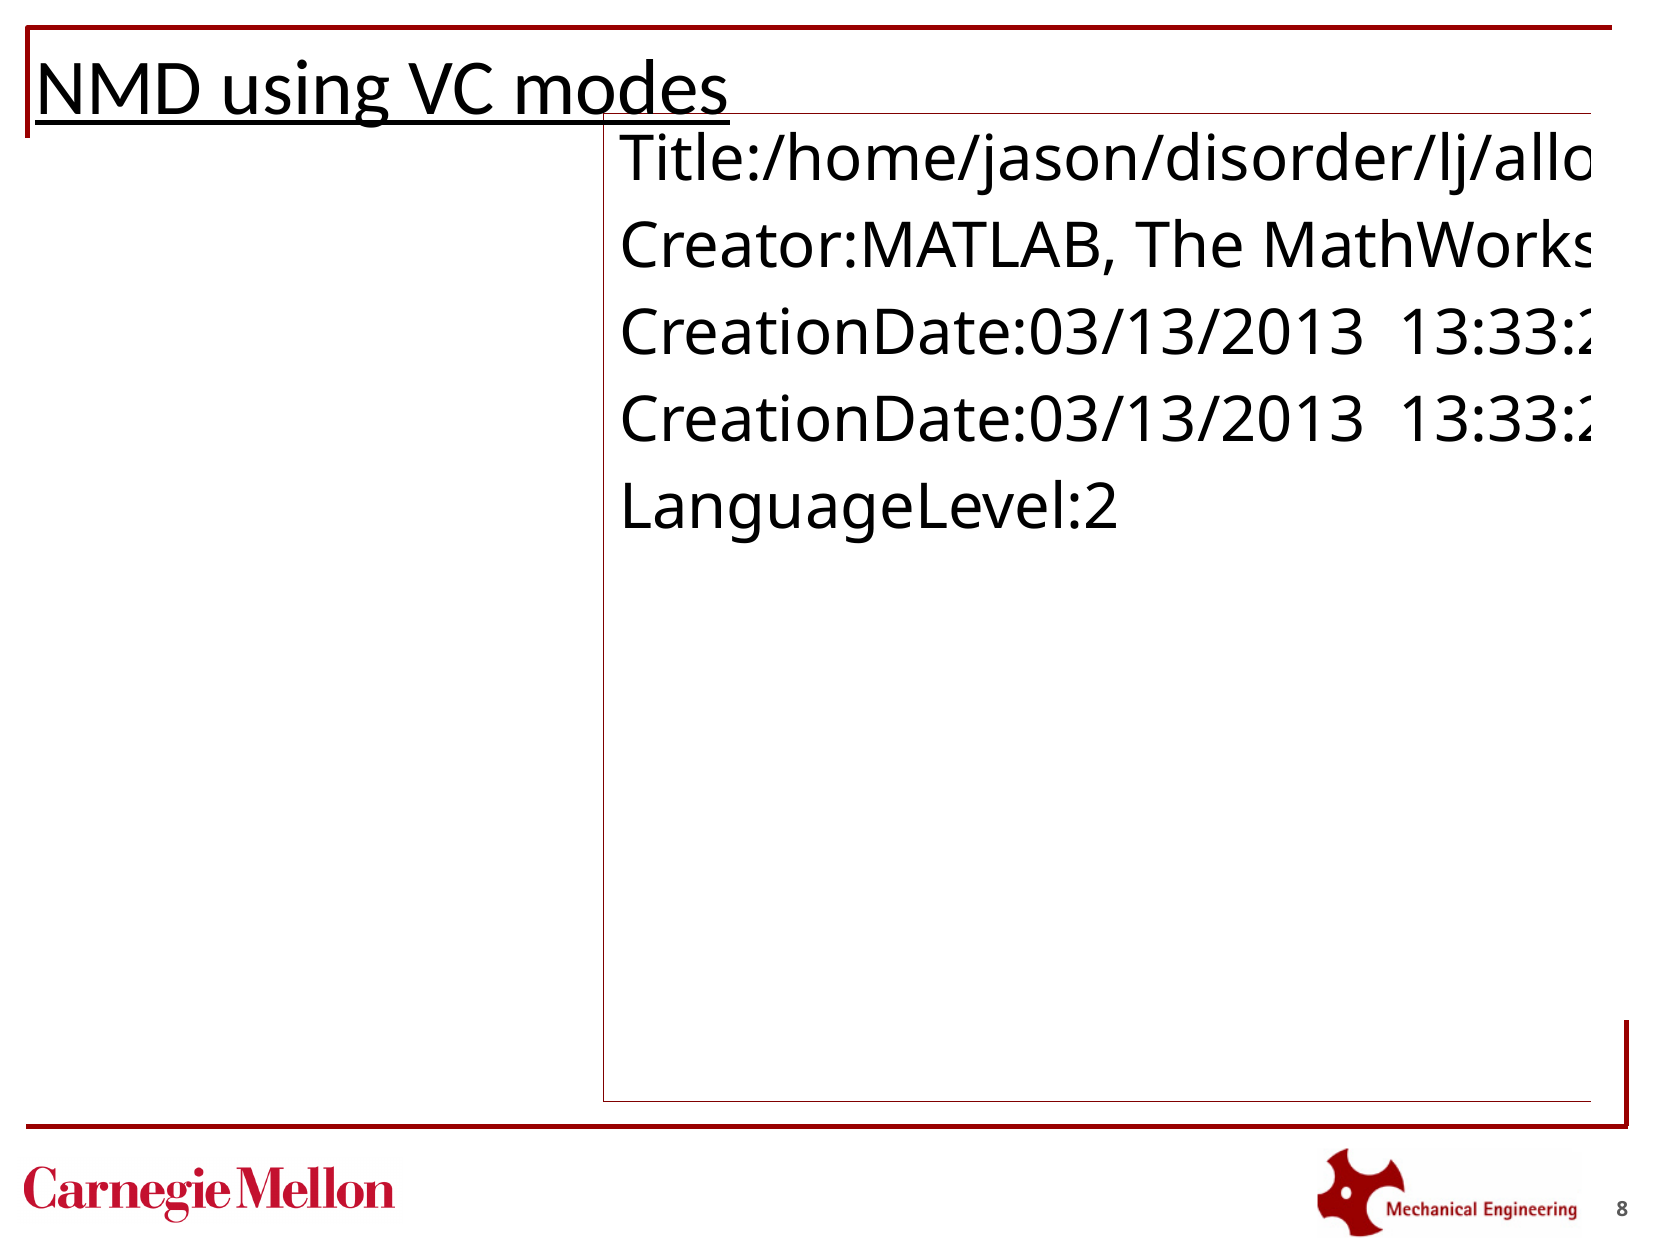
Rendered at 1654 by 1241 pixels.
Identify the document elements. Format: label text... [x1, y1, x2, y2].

picture [1314, 1140, 1585, 1240]
picture [598, 109, 1591, 1102]
picture [17, 1157, 403, 1224]
title NMD using VC modes [19, 27, 1509, 140]
